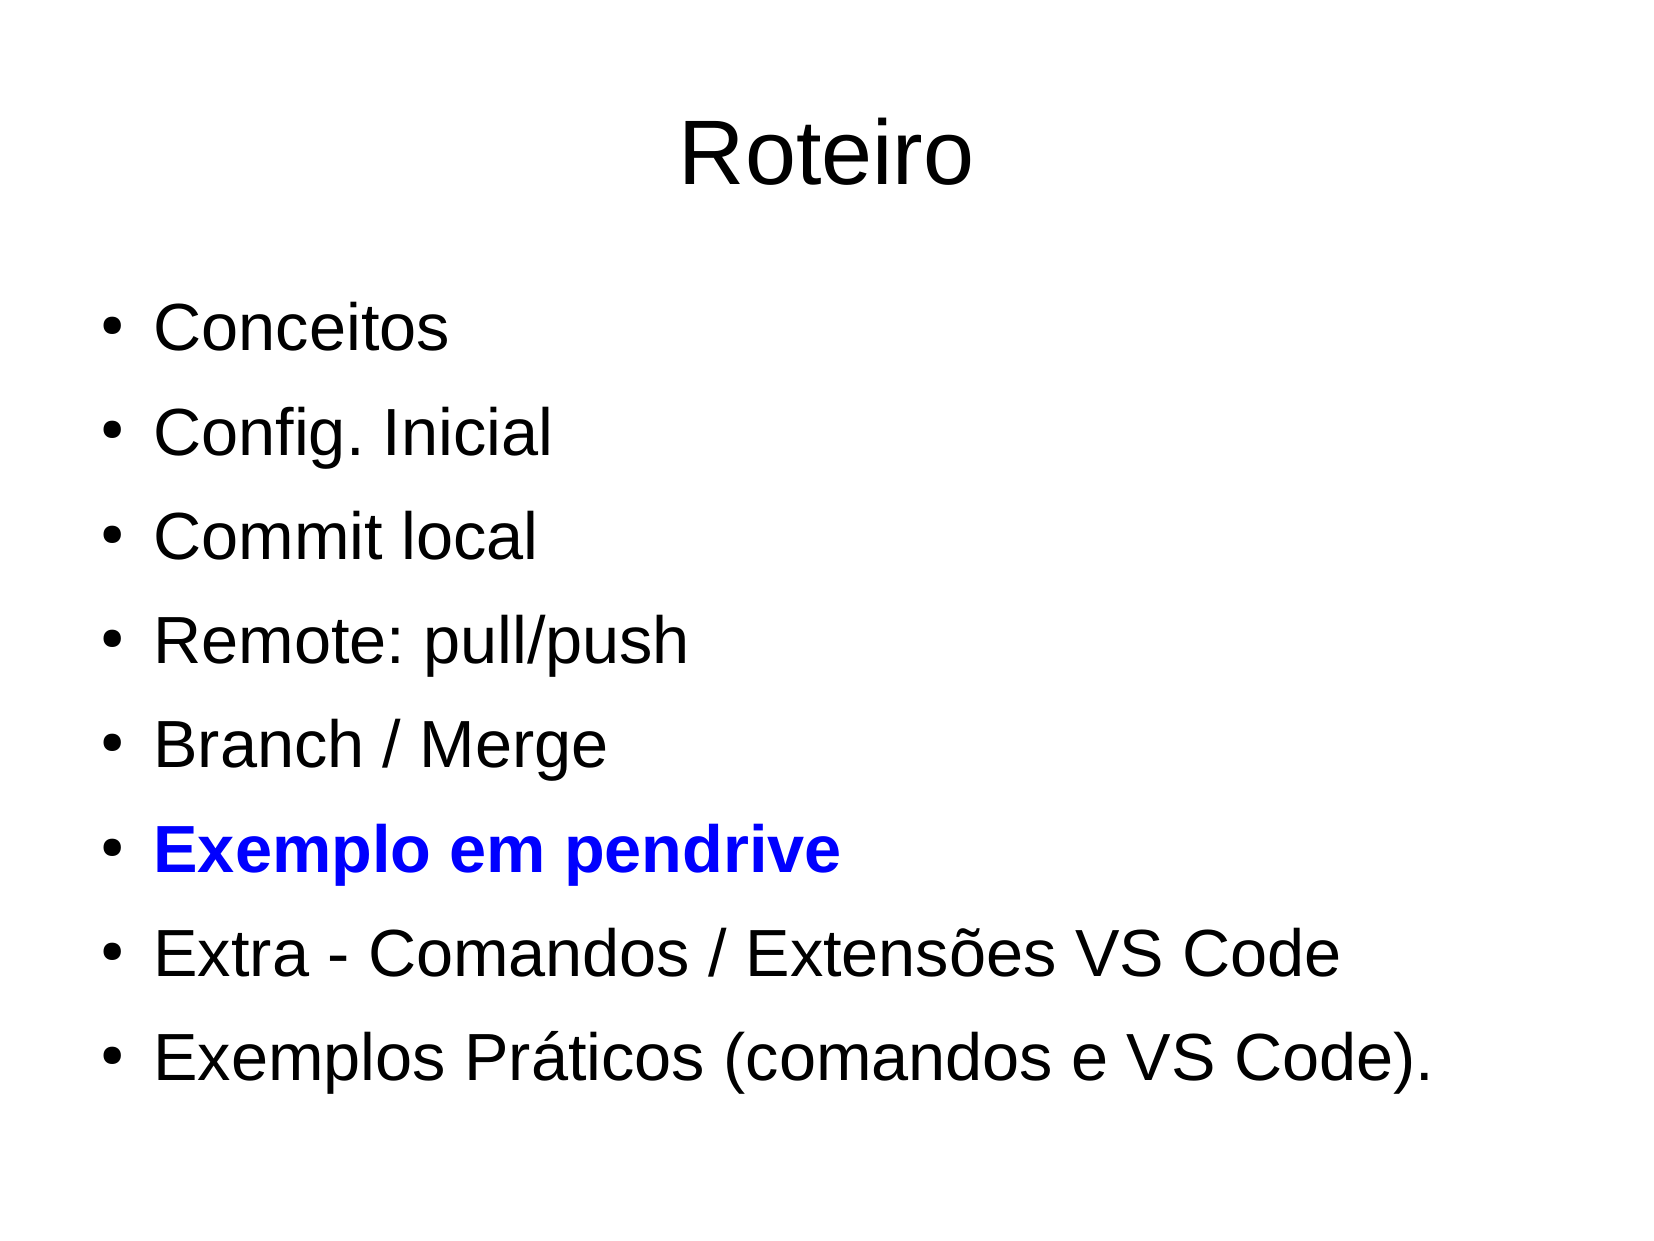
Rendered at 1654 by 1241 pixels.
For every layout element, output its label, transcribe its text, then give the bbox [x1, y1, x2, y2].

title Roteiro [82, 49, 1571, 257]
list Conceitos Config. Inicial Commit local Remote: pull/push Branch / Merge Exemplo em pendrive Extra - Comandos / Extensões VS Code Exemplos Práticos (comandos e VS Code). [82, 290, 1571, 1170]
